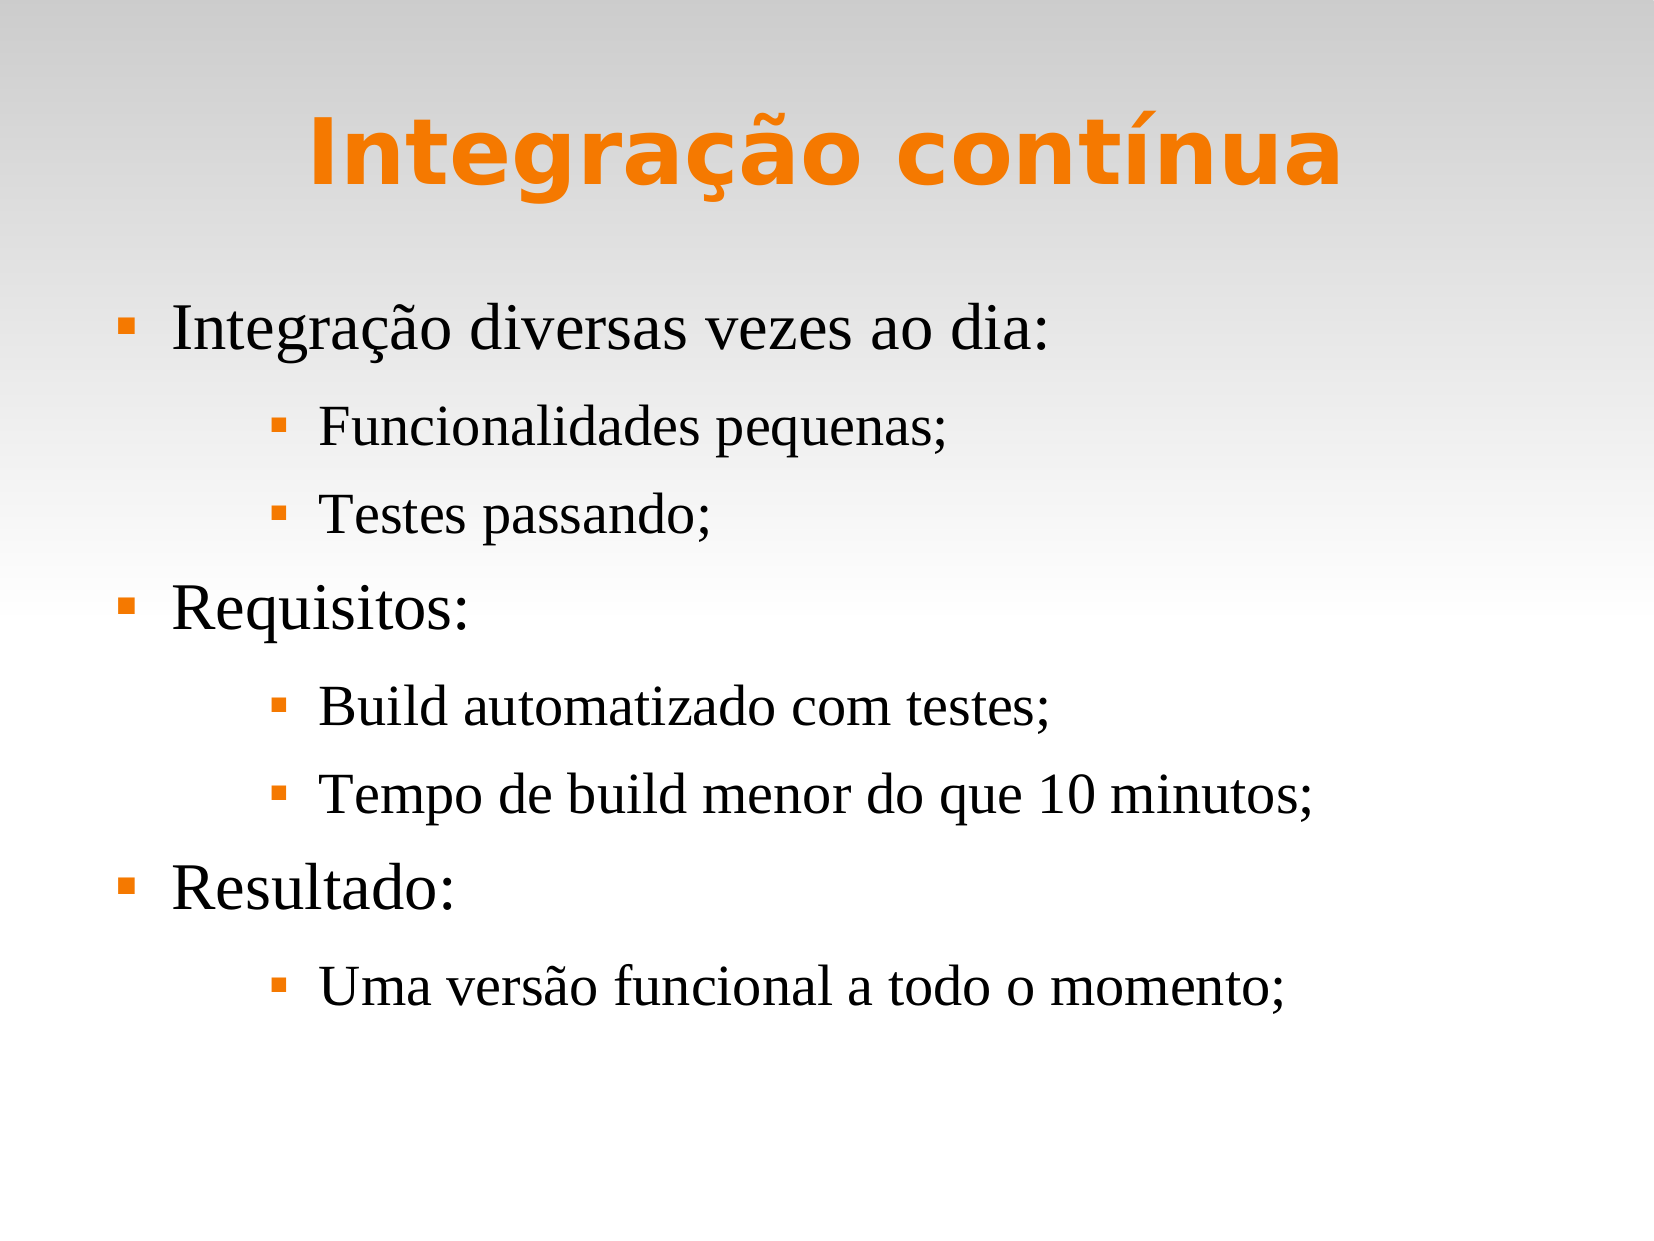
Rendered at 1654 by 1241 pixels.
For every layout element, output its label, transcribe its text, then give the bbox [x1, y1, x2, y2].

list Integração diversas vezes ao dia: Funcionalidades pequenas; Testes passando; Requisitos: Build automatizado com testes; Tempo de build menor do que 10 minutos; Resultado: Uma versão funcional a todo o momento; [82, 290, 1571, 1094]
title Integração contínua [82, 49, 1571, 257]
